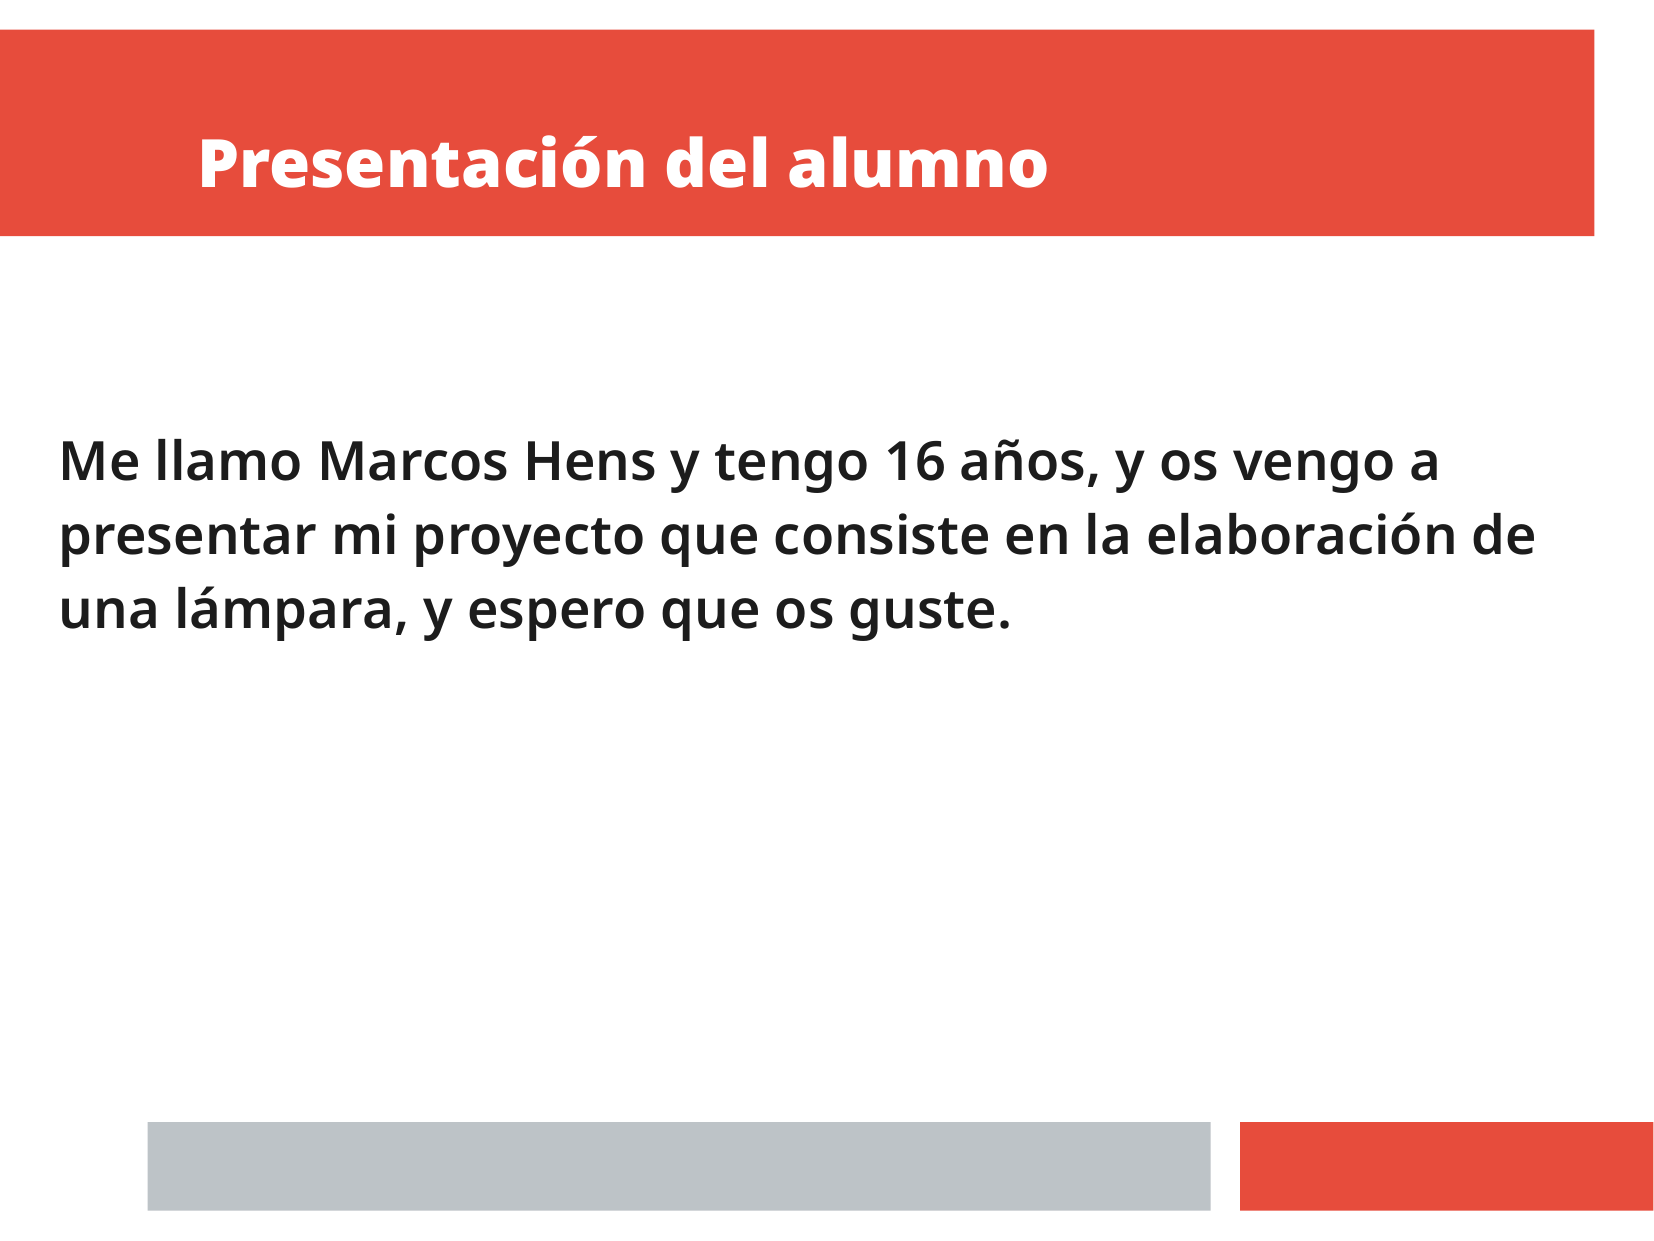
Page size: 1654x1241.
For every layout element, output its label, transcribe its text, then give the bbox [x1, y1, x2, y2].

list Me llamo Marcos Hens y tengo 16 años, y os vengo a presentar mi proyecto que consiste en la elaboración de una lámpara, y espero que os guste. [59, 324, 1565, 1093]
title Presentación del alumno [59, 59, 1595, 207]
